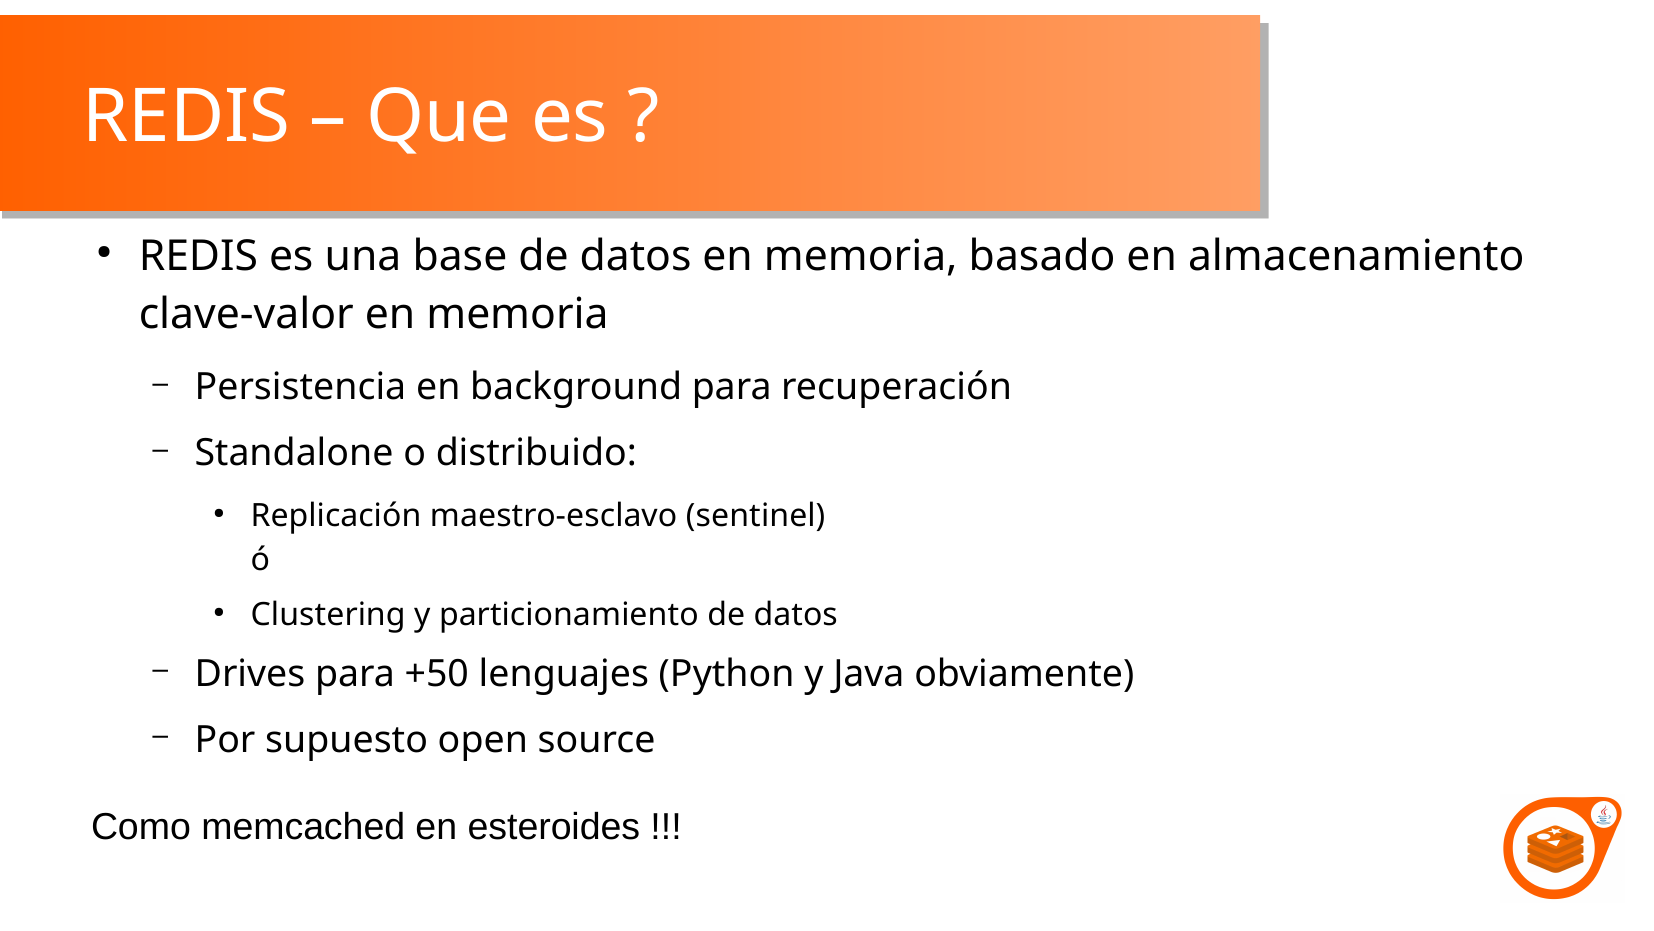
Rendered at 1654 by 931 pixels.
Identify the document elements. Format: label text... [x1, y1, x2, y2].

title REDIS – Que es ? [82, 35, 1235, 189]
picture [1500, 794, 1625, 903]
list REDIS es una base de datos en memoria, basado en almacenamiento clave-valor en memoria Persistencia en background para recuperación Standalone o distribuido: Replicación maestro-esclavo (sentinel) ó Clustering y particionamiento de datos Drives para +50 lenguajes (Python y Java obviamente) Por supuesto open source [82, 224, 1571, 764]
text_box Como memcached en esteroides !!! [76, 798, 1111, 856]
